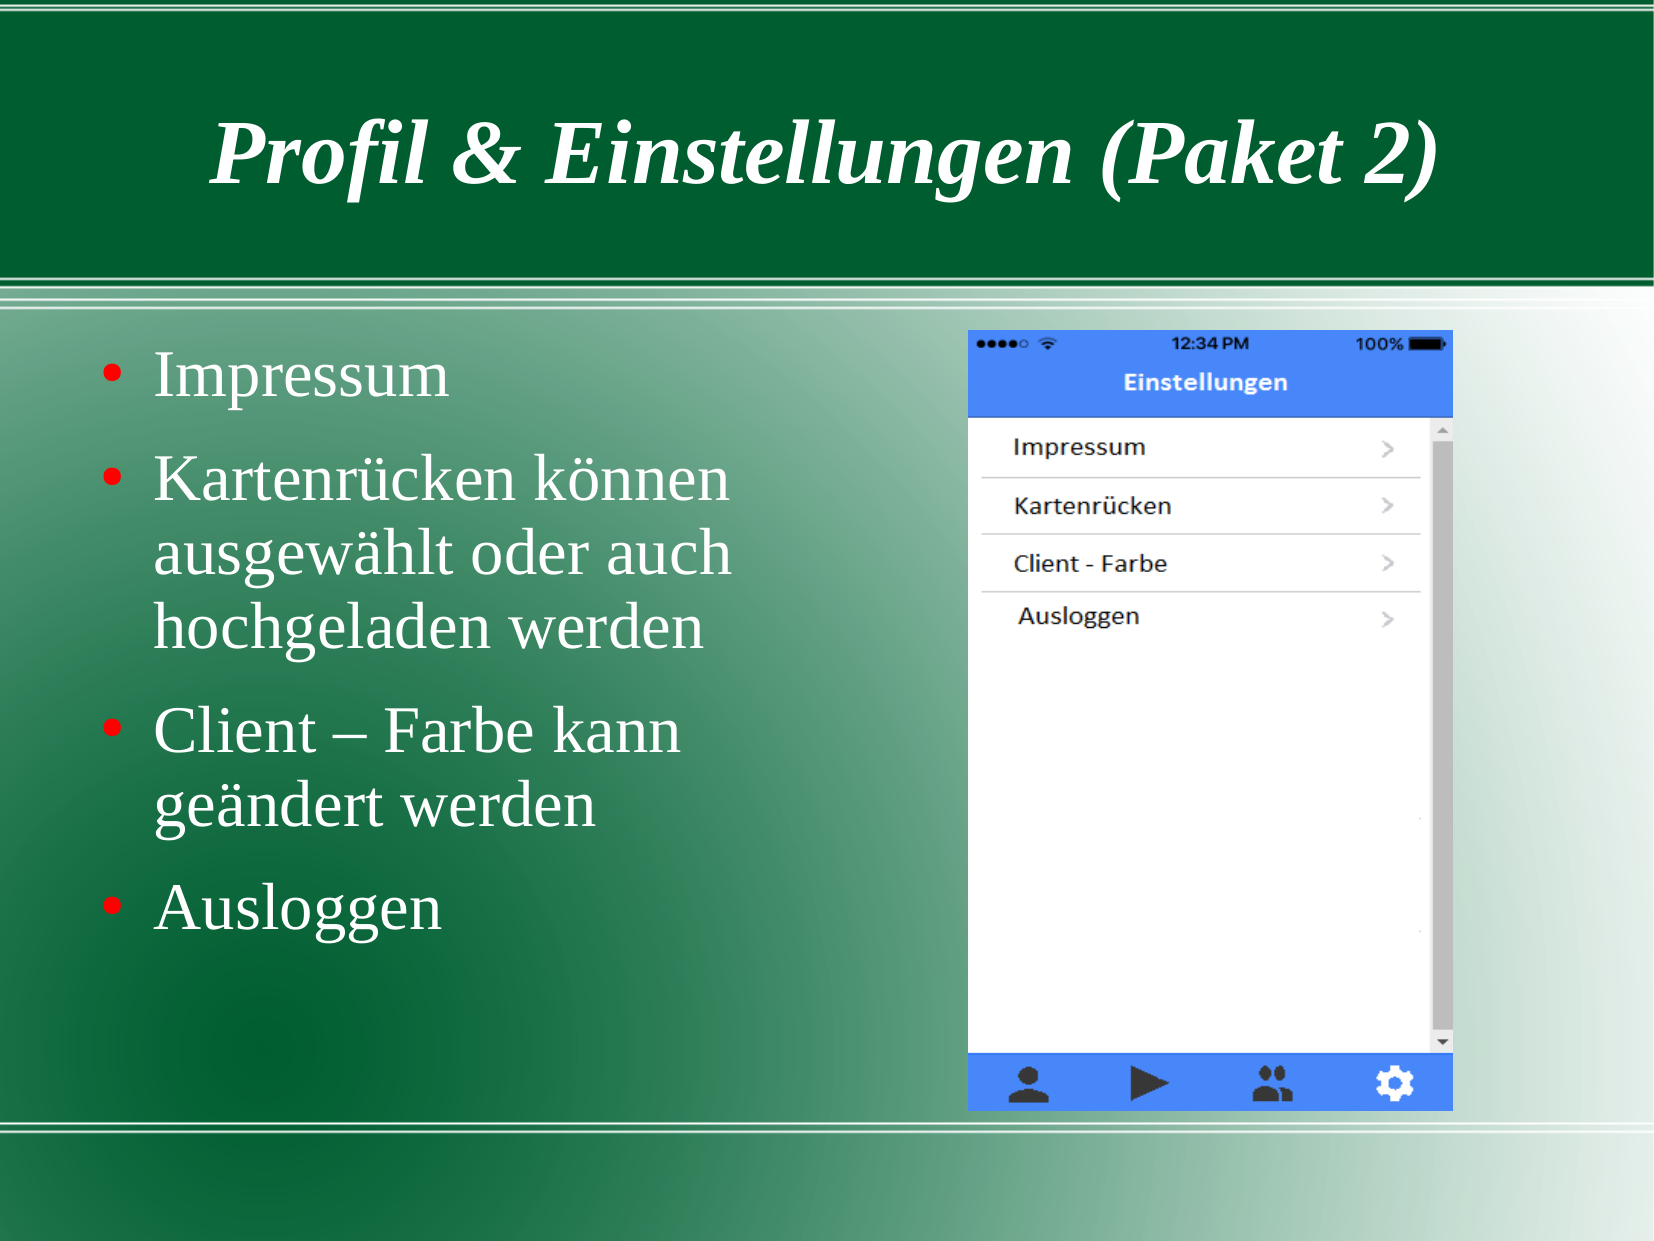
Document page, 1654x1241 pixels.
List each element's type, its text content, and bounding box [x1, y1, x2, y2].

title Profil & Einstellungen (Paket 2) [82, 49, 1571, 257]
picture [0, 0, 1654, 1241]
list Impressum Kartenrücken können ausgewählt oder auch hochgeladen werden Client – Farbe kann geändert werden Ausloggen [82, 337, 809, 1052]
